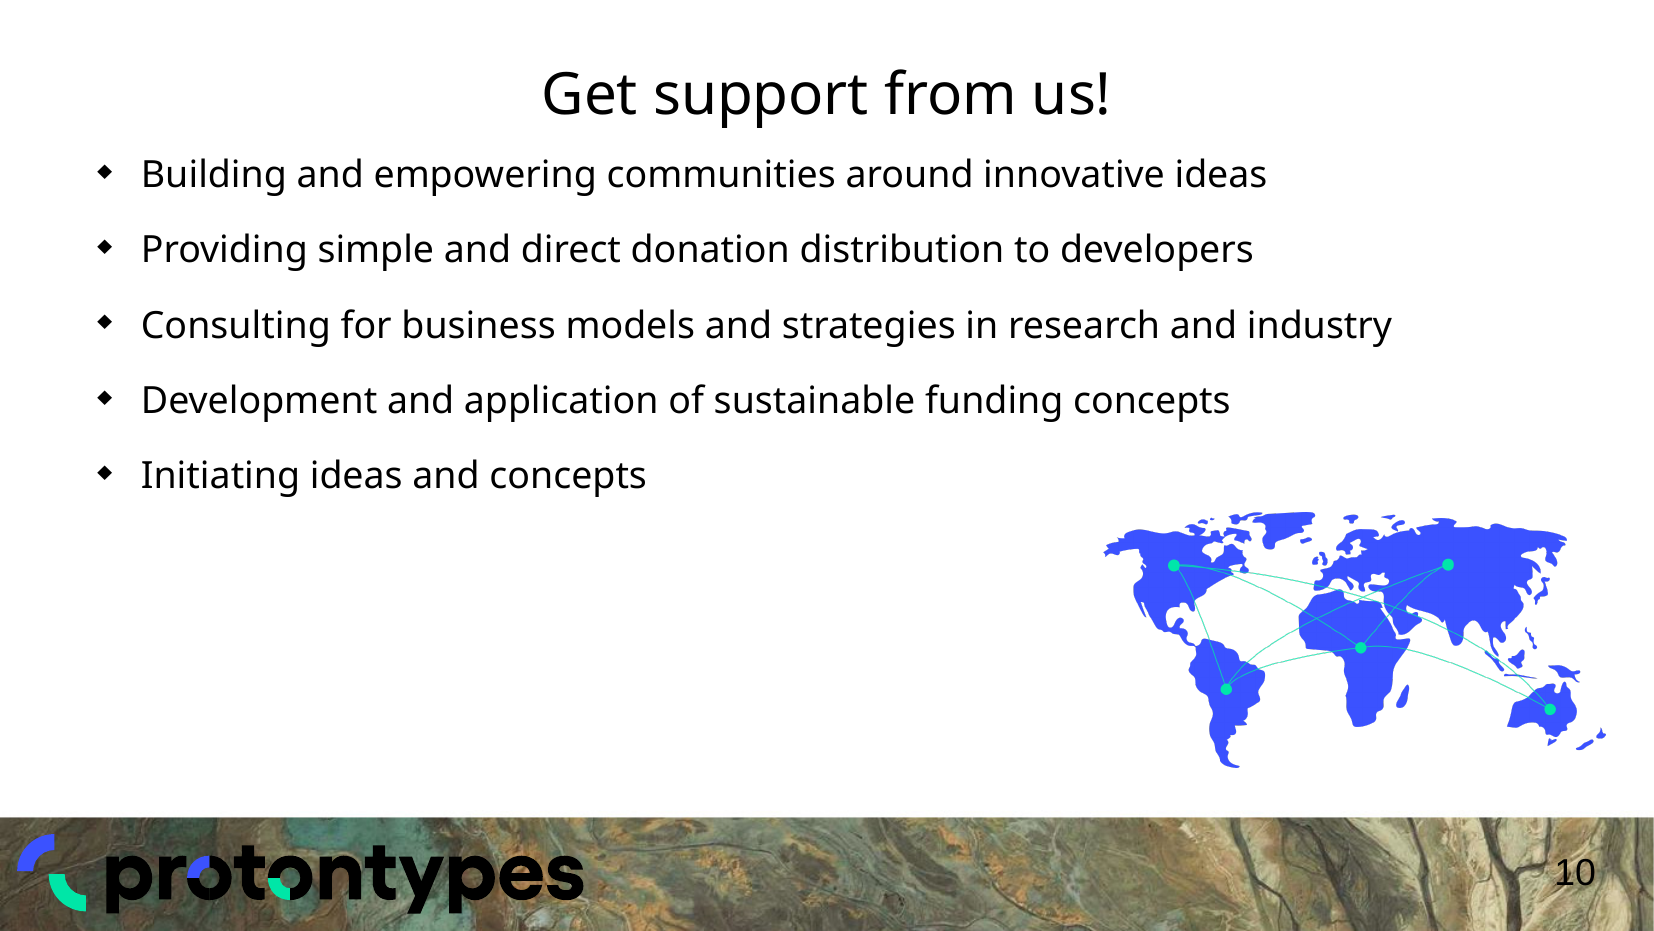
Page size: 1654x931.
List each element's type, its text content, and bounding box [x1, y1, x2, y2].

picture [0, 0, 1654, 931]
title Get support from us! [82, 37, 1571, 147]
list Building and empowering communities around innovative ideas Providing simple and direct donation distribution to developers Consulting for business models and strategies in research and industry Development and application of sustainable funding concepts Initiating ideas and concepts [82, 147, 1571, 502]
